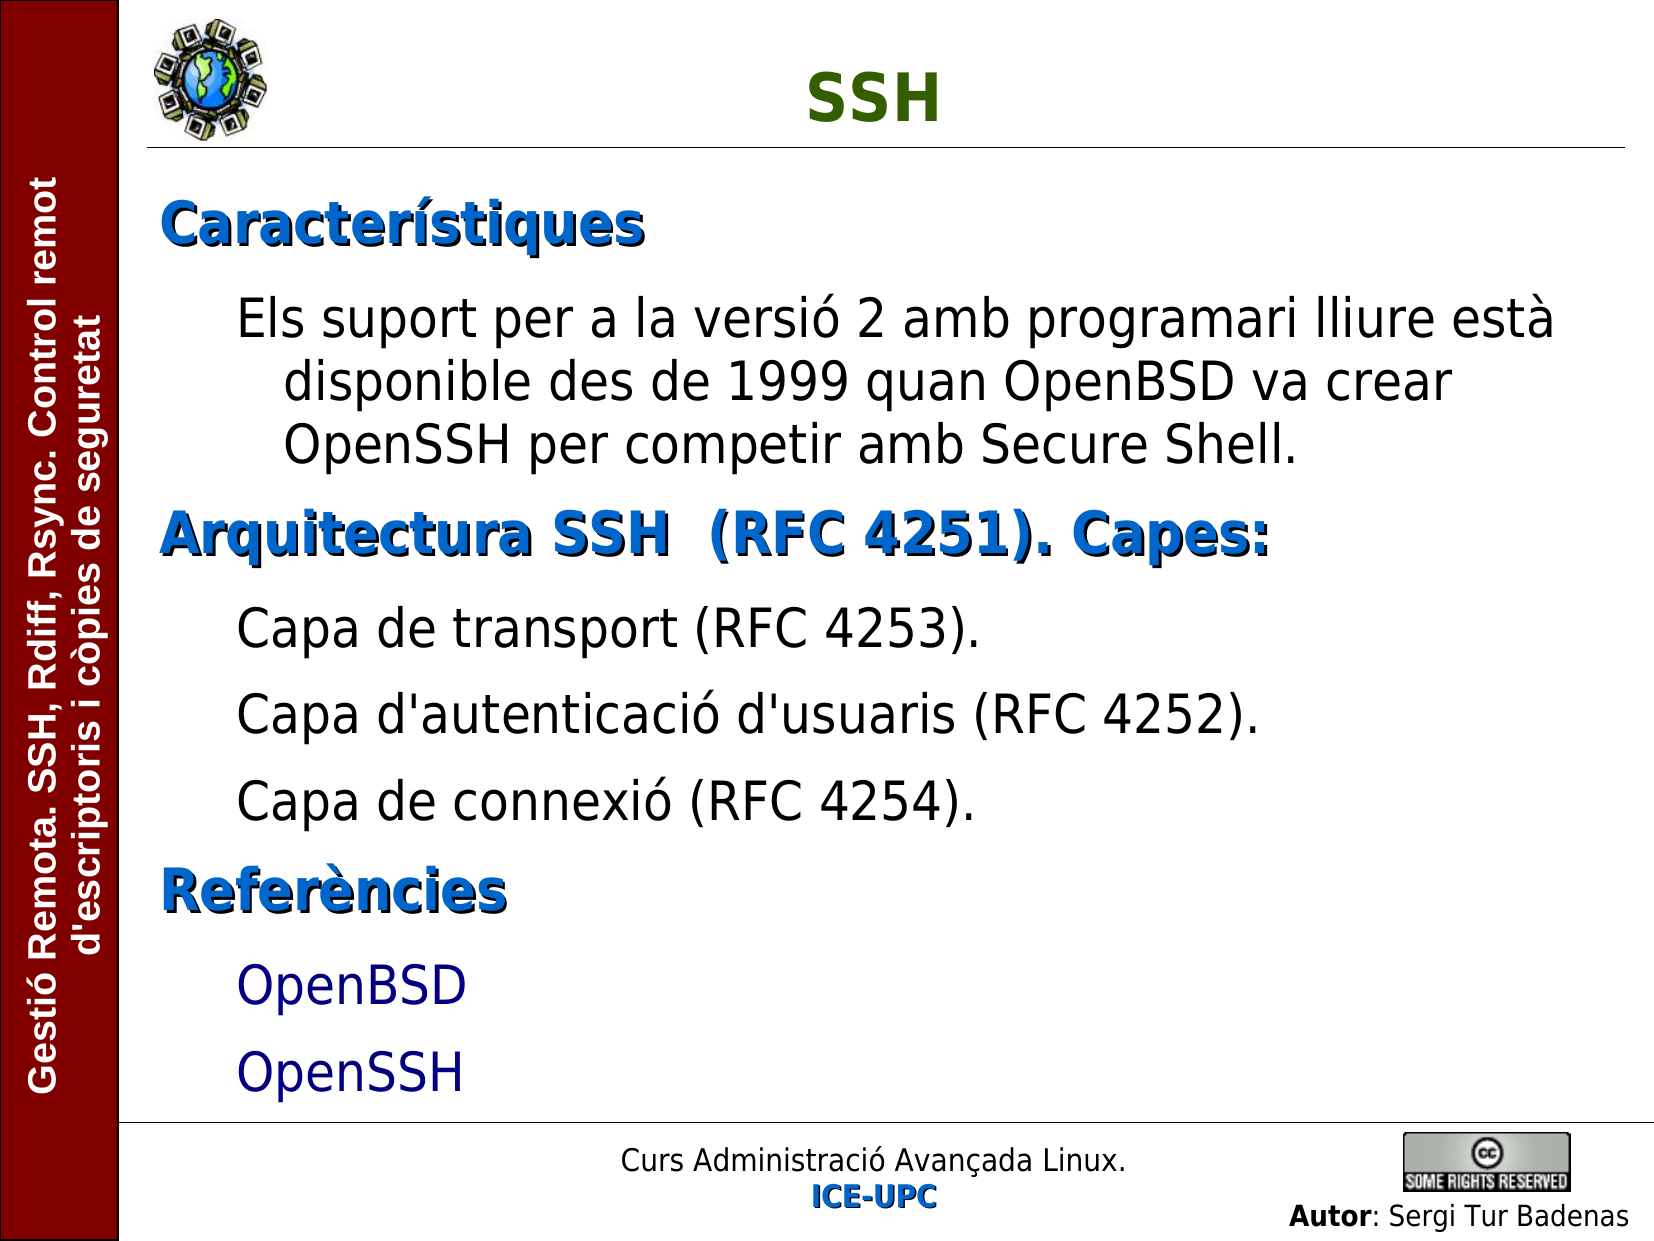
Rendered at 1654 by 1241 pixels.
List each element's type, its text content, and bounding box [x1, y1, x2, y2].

list Característiques Els suport per a la versió 2 amb programari lliure està disponible des de 1999 quan OpenBSD va crear OpenSSH per competir amb Secure Shell. Arquitectura SSH (RFC 4251). Capes: Capa de transport (RFC 4253). Capa d'autenticació d'usuaris (RFC 4252). Capa de connexió (RFC 4254). Referències OpenBSD OpenSSH [141, 189, 1630, 1104]
picture [1403, 1132, 1571, 1192]
picture [154, 19, 268, 49]
title SSH [129, 49, 1619, 148]
